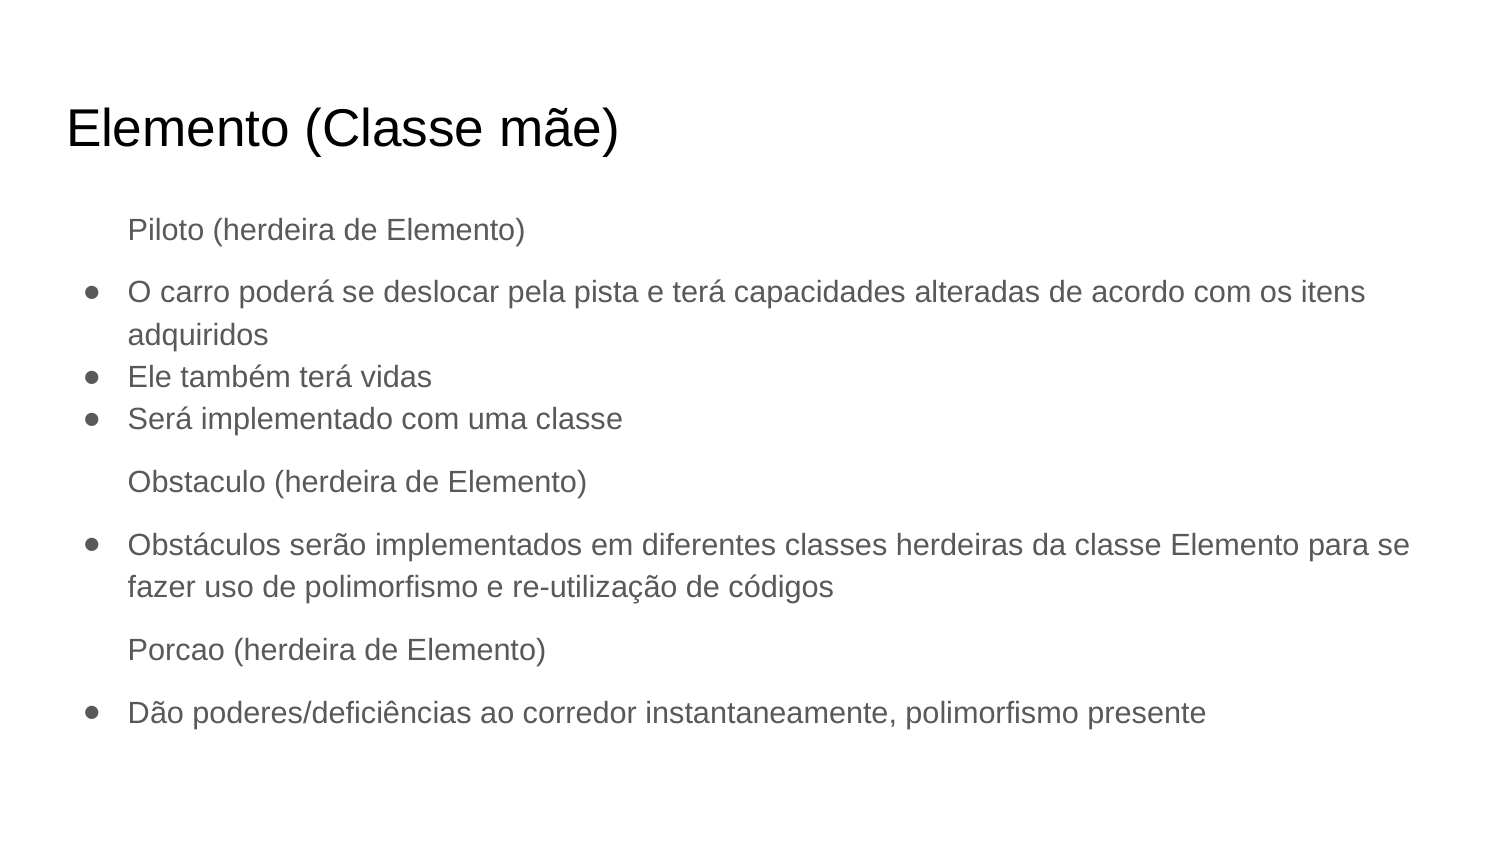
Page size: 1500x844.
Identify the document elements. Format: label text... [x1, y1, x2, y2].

list Piloto (herdeira de Elemento) O carro poderá se deslocar pela pista e terá capacidades alteradas de acordo com os itens adquiridos Ele também terá vidas Será implementado com uma classe Obstaculo (herdeira de Elemento) Obstáculos serão implementados em diferentes classes herdeiras da classe Elemento para se fazer uso de polimorfismo e re-utilização de códigos Porcao (herdeira de Elemento) Dão poderes/deficiências ao corredor instantaneamente, polimorfismo presente [51, 189, 1449, 750]
title Elemento (Classe mãe) [51, 78, 1449, 173]
